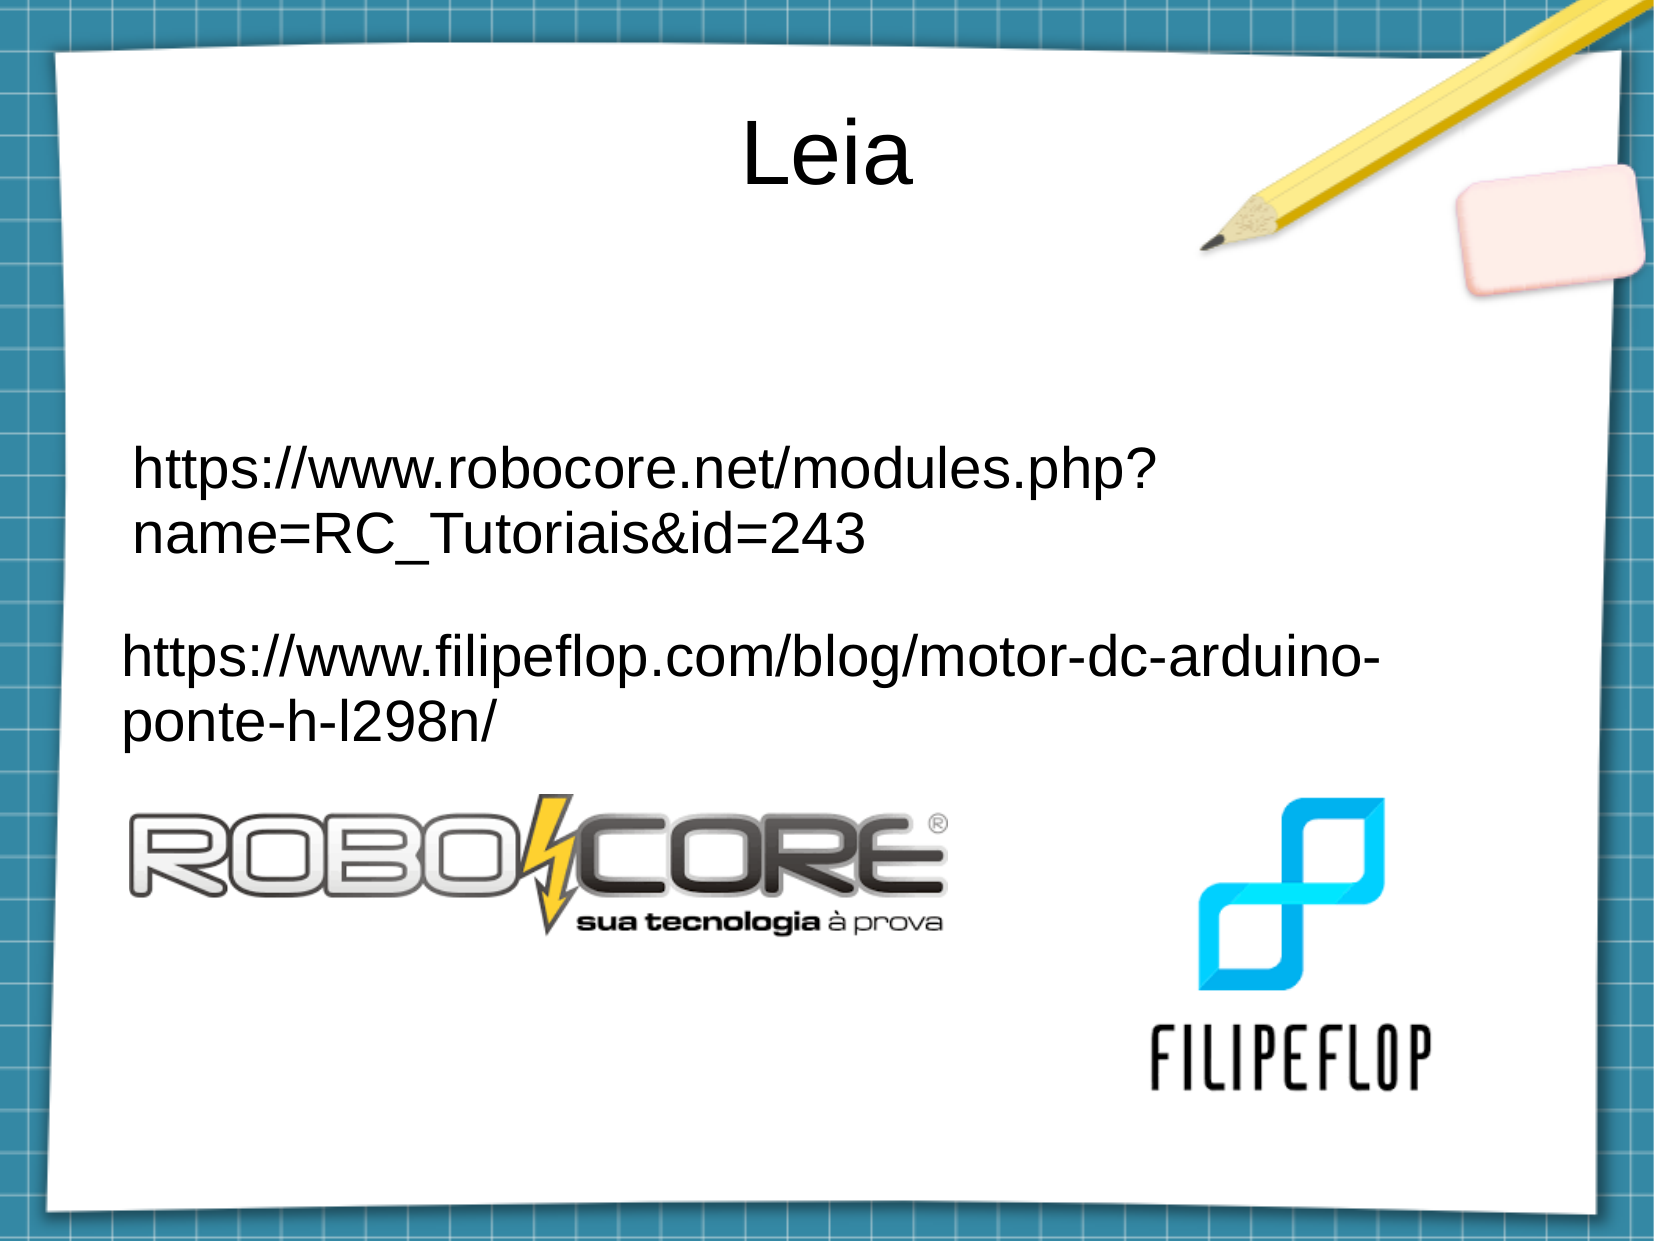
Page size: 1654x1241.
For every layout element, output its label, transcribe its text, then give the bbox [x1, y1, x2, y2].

title Leia [82, 49, 1571, 257]
text_box https://www.robocore.net/modules.php?name=RC_Tutoriais&id=243 [118, 428, 1536, 574]
text_box https://www.filipeflop.com/blog/motor-dc-arduino-ponte-h-l298n/ [106, 616, 1548, 762]
picture [0, 0, 1654, 1241]
